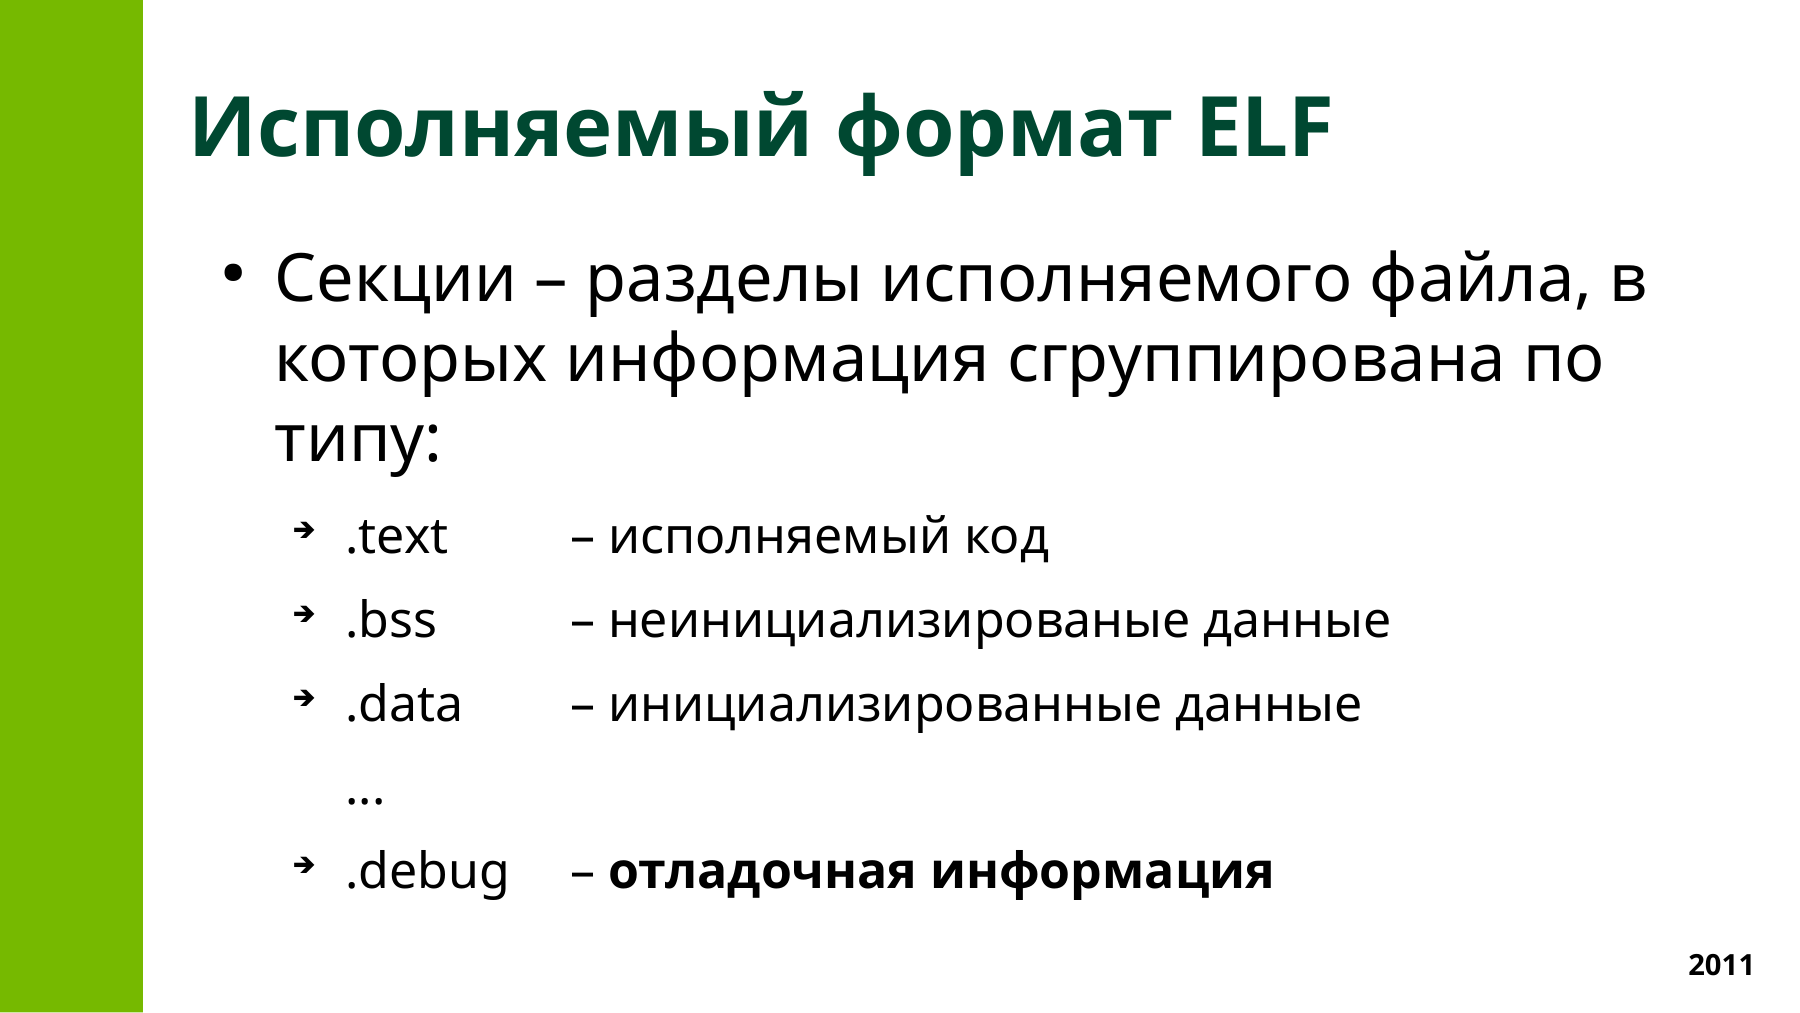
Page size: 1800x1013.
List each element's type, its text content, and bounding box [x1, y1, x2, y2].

title Исполняемый формат ELF [188, 40, 1733, 211]
list Секции – разделы исполняемого файла, в которых информация сгруппирована по типу: .text – исполняемый код .bss – неинициализированые данные .data – инициализированные данные ... .debug – отладочная информация [188, 227, 1733, 976]
